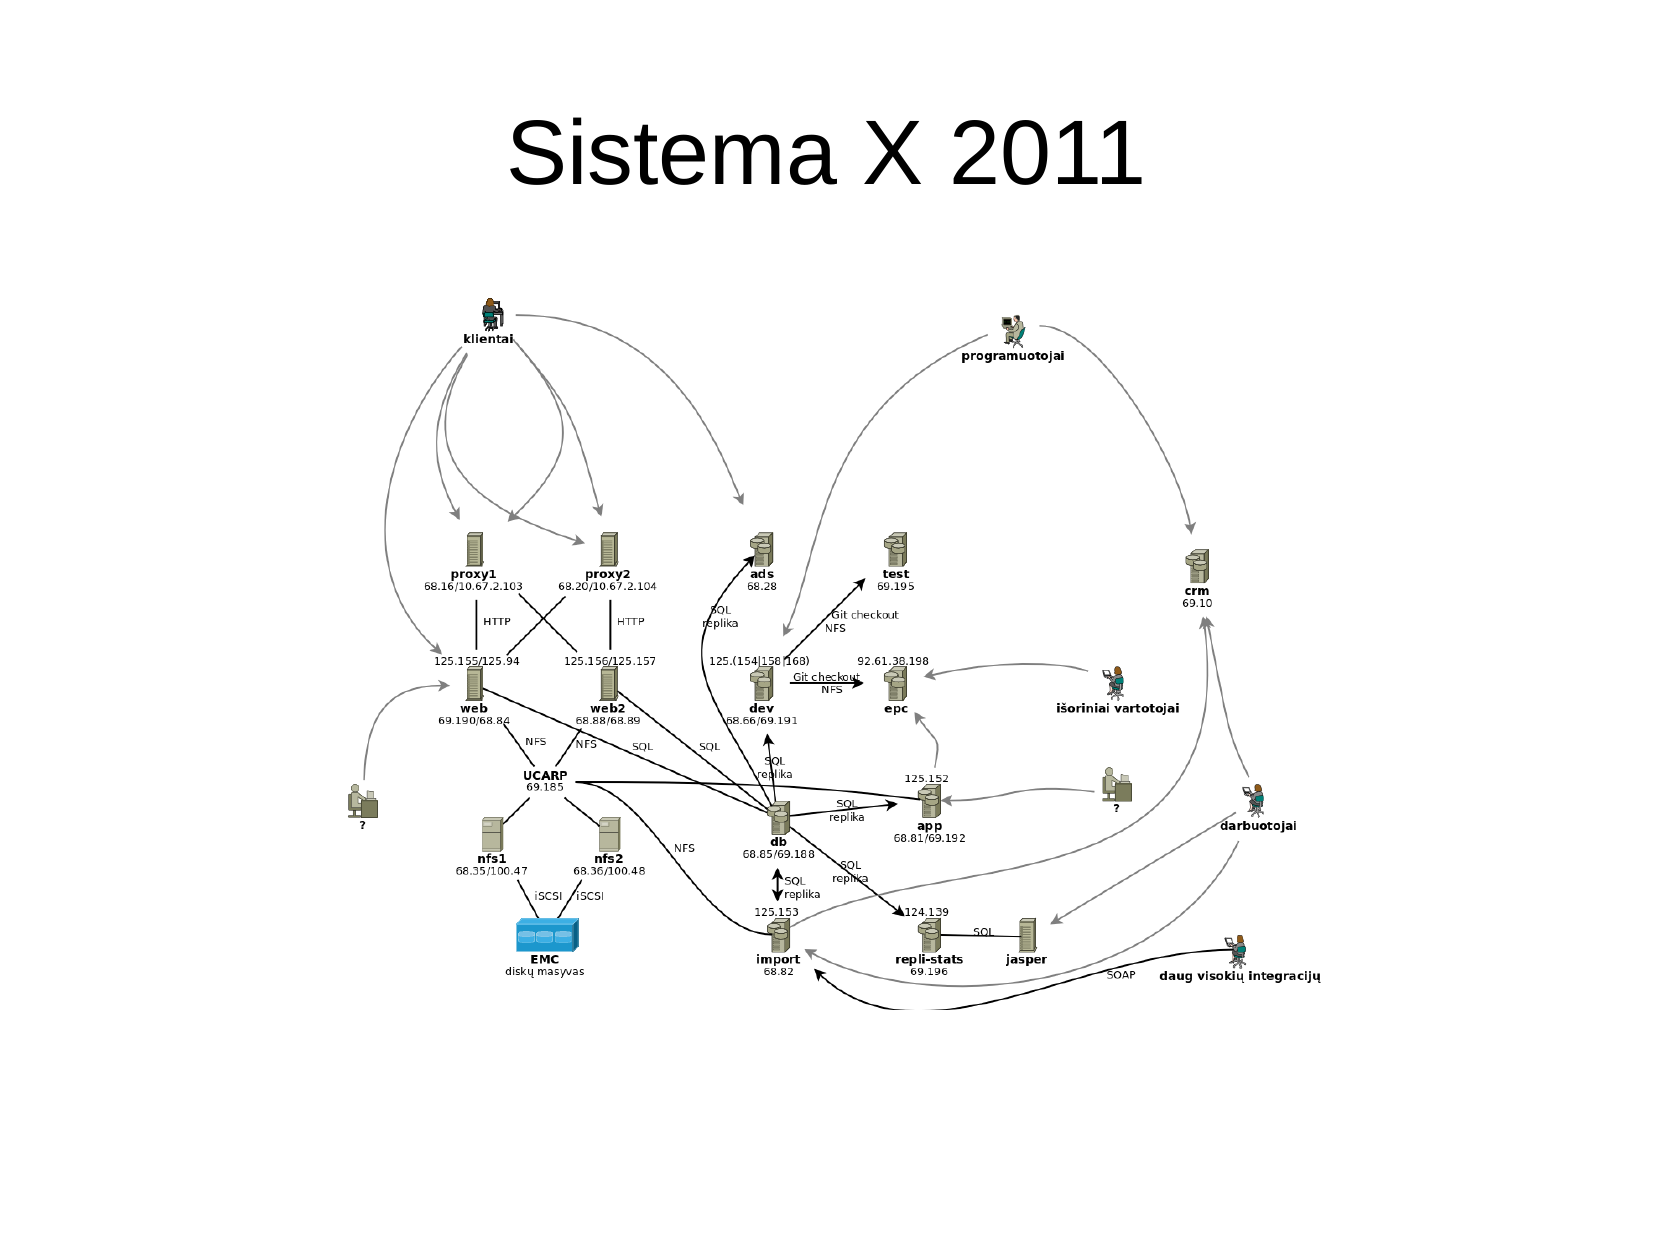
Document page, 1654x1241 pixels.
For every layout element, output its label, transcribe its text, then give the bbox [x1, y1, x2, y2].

title Sistema X 2011 [82, 49, 1571, 257]
picture [332, 290, 1321, 1010]
